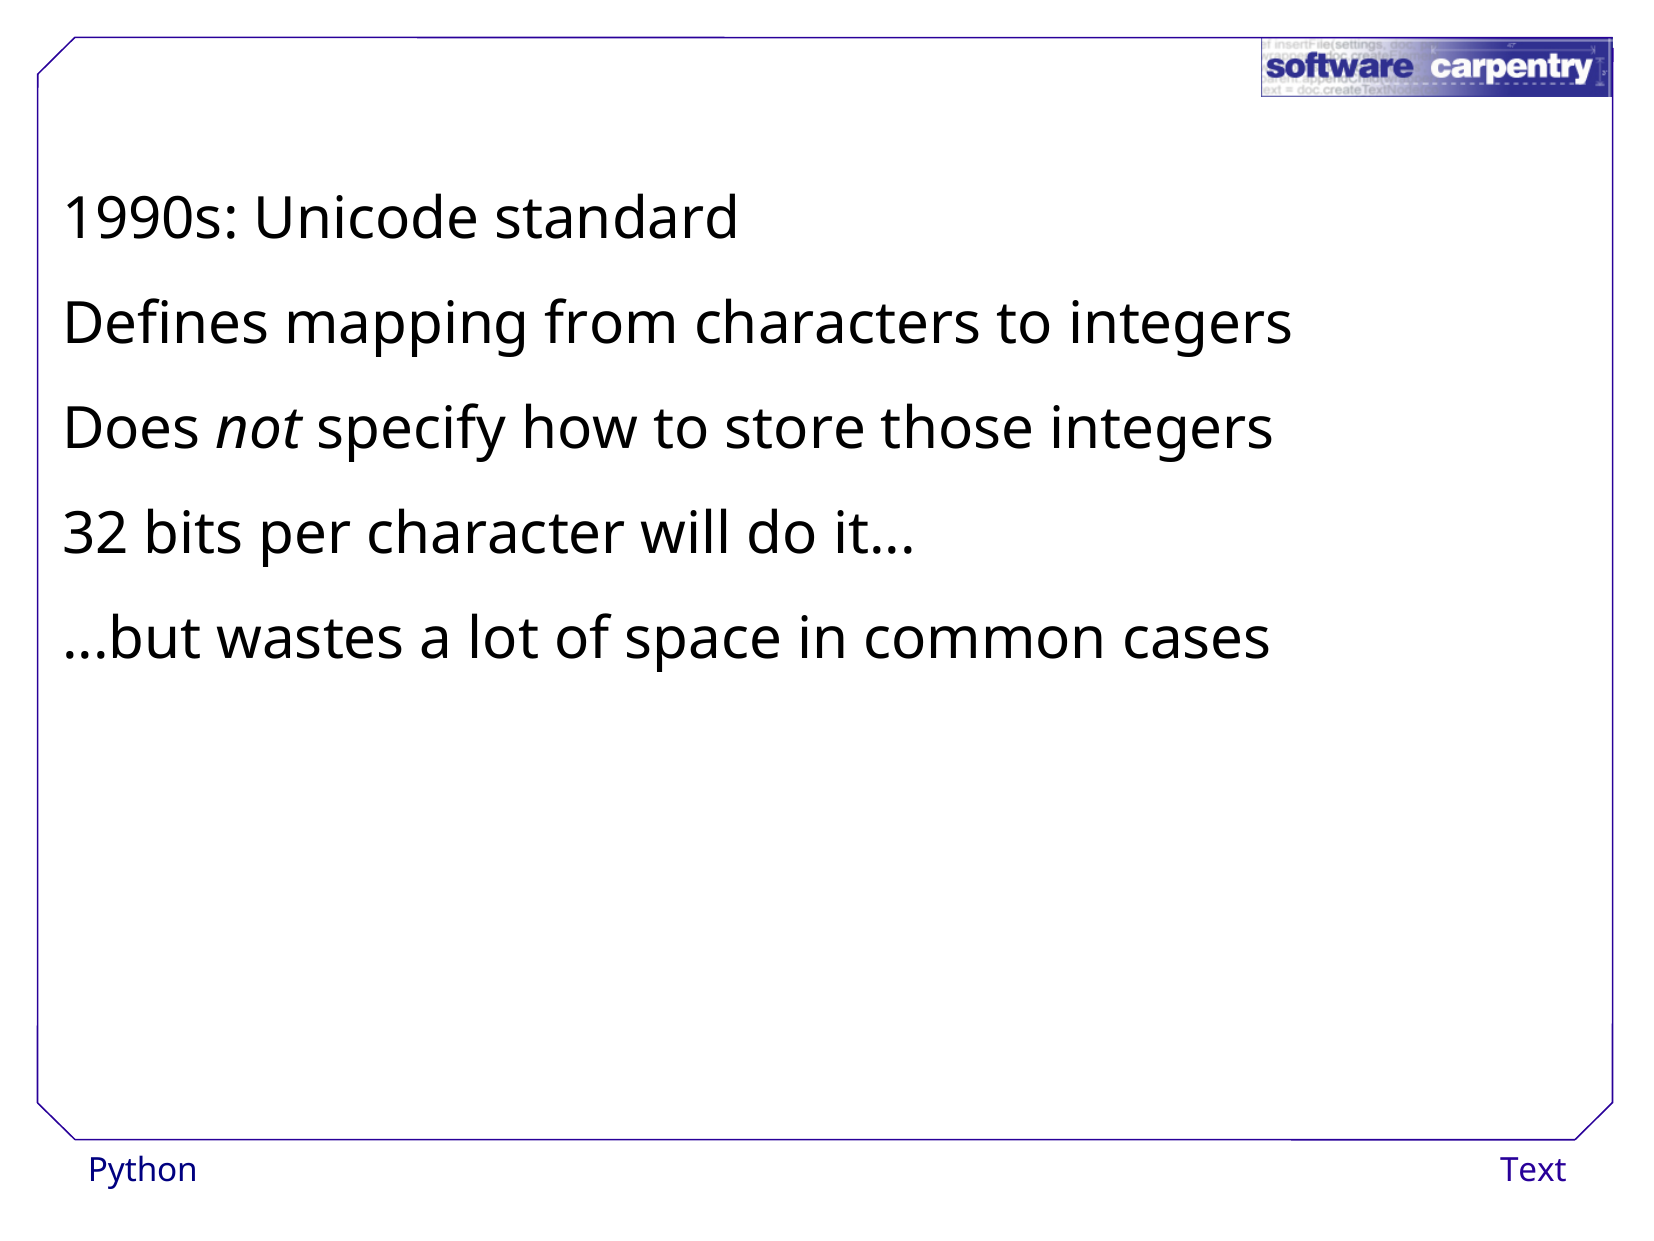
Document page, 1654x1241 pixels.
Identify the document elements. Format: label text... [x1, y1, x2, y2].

picture [1261, 39, 1613, 97]
text_box 1990s: Unicode standard Defines mapping from characters to integers Does not specify how to store those integers 32 bits per character will do it... ...but wastes a lot of space in common cases [47, 138, 1459, 679]
